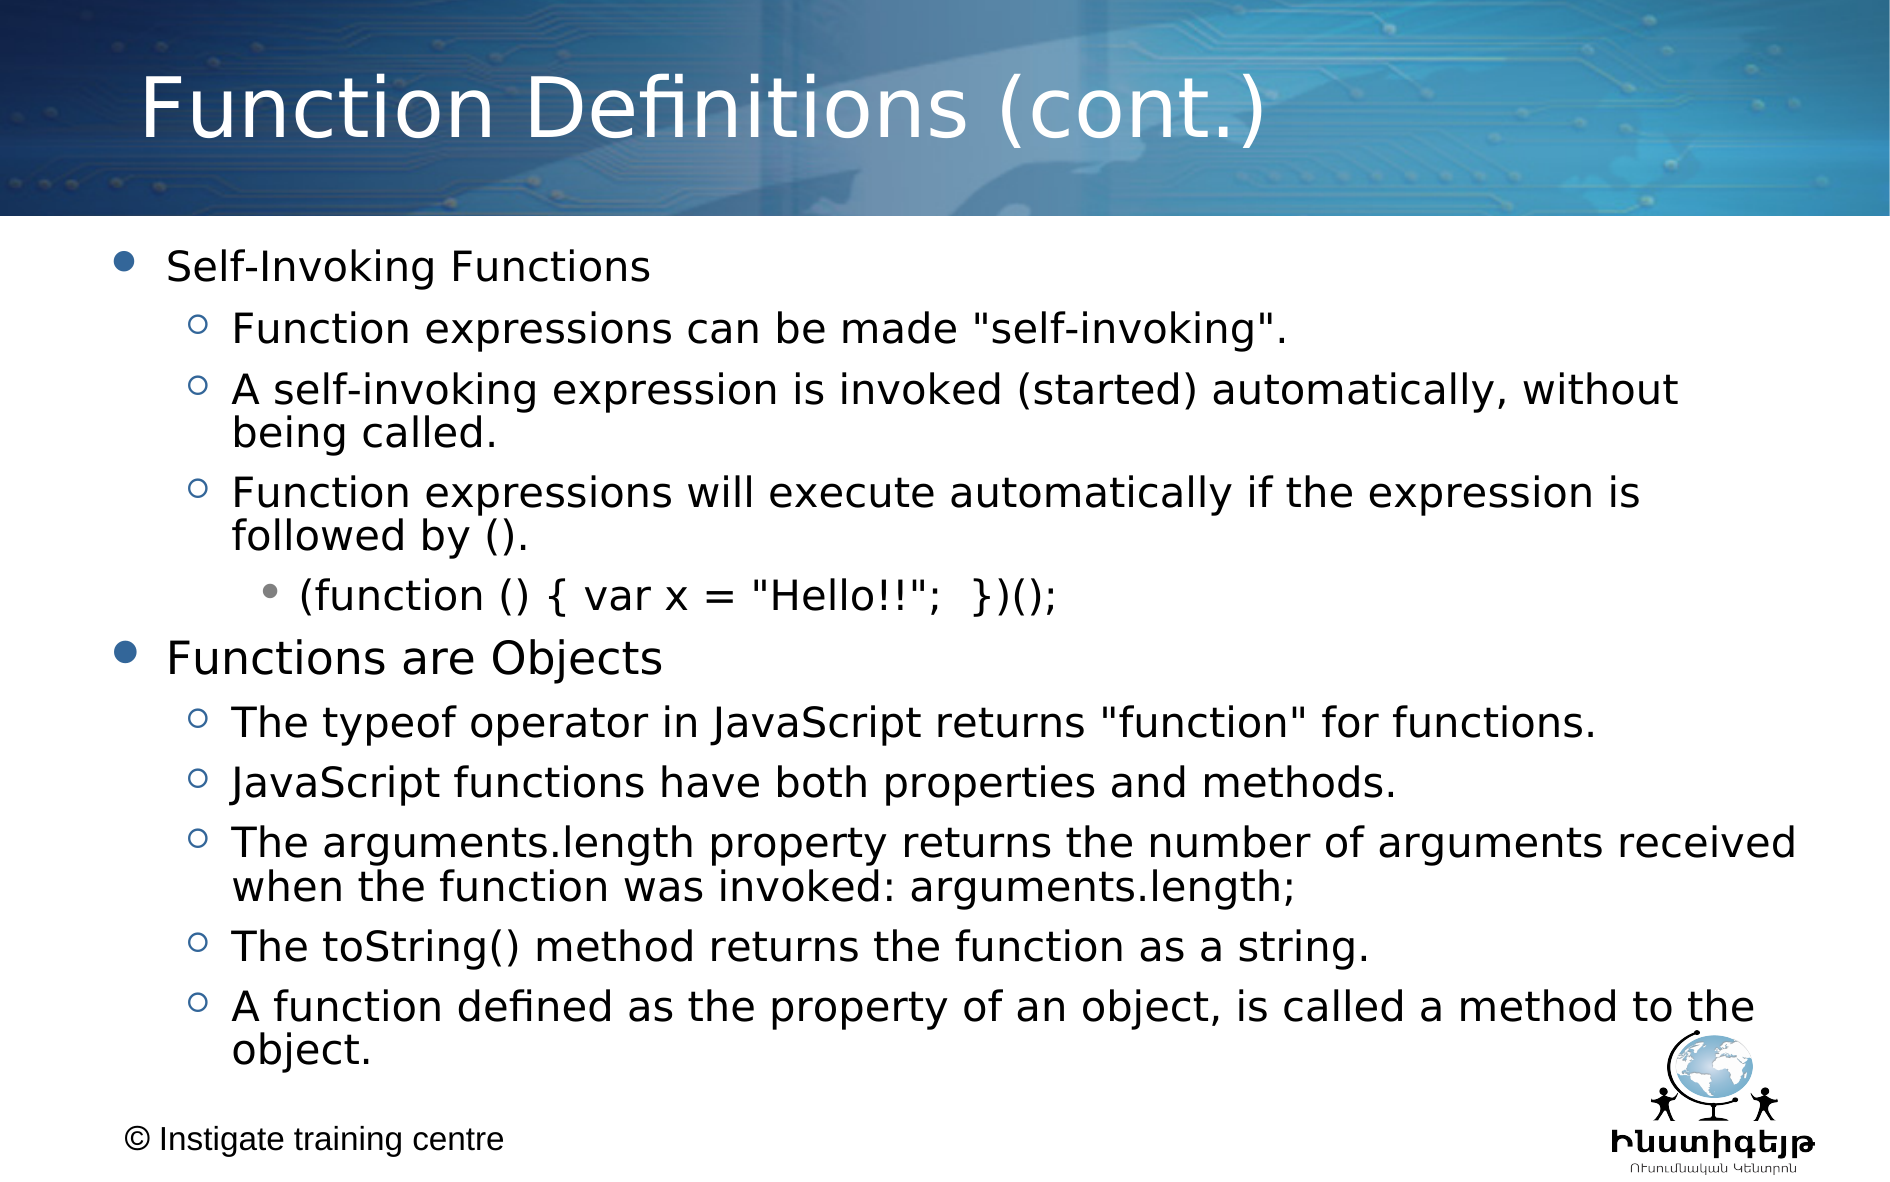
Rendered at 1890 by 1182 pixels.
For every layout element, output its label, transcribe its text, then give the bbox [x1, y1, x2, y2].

text_box Function Definitions (cont.) [138, 82, 1801, 95]
list Self-Invoking Functions Function expressions can be made "self-invoking". A self-invoking expression is invoked (started) automatically, without being called. Function expressions will execute automatically if the expression is followed by (). (function () { var x = "Hello!!"; })(); Functions are Objects The typeof operator in JavaScript returns "function" for functions. JavaScript functions have both properties and methods. The arguments.length property returns the number of arguments received when the function was invoked: arguments.length; The toString() method returns the function as a string. A function defined as the property of an object, is called a method to the object. [110, 247, 1801, 274]
picture [0, 0, 1890, 216]
picture [1612, 1030, 1815, 1175]
